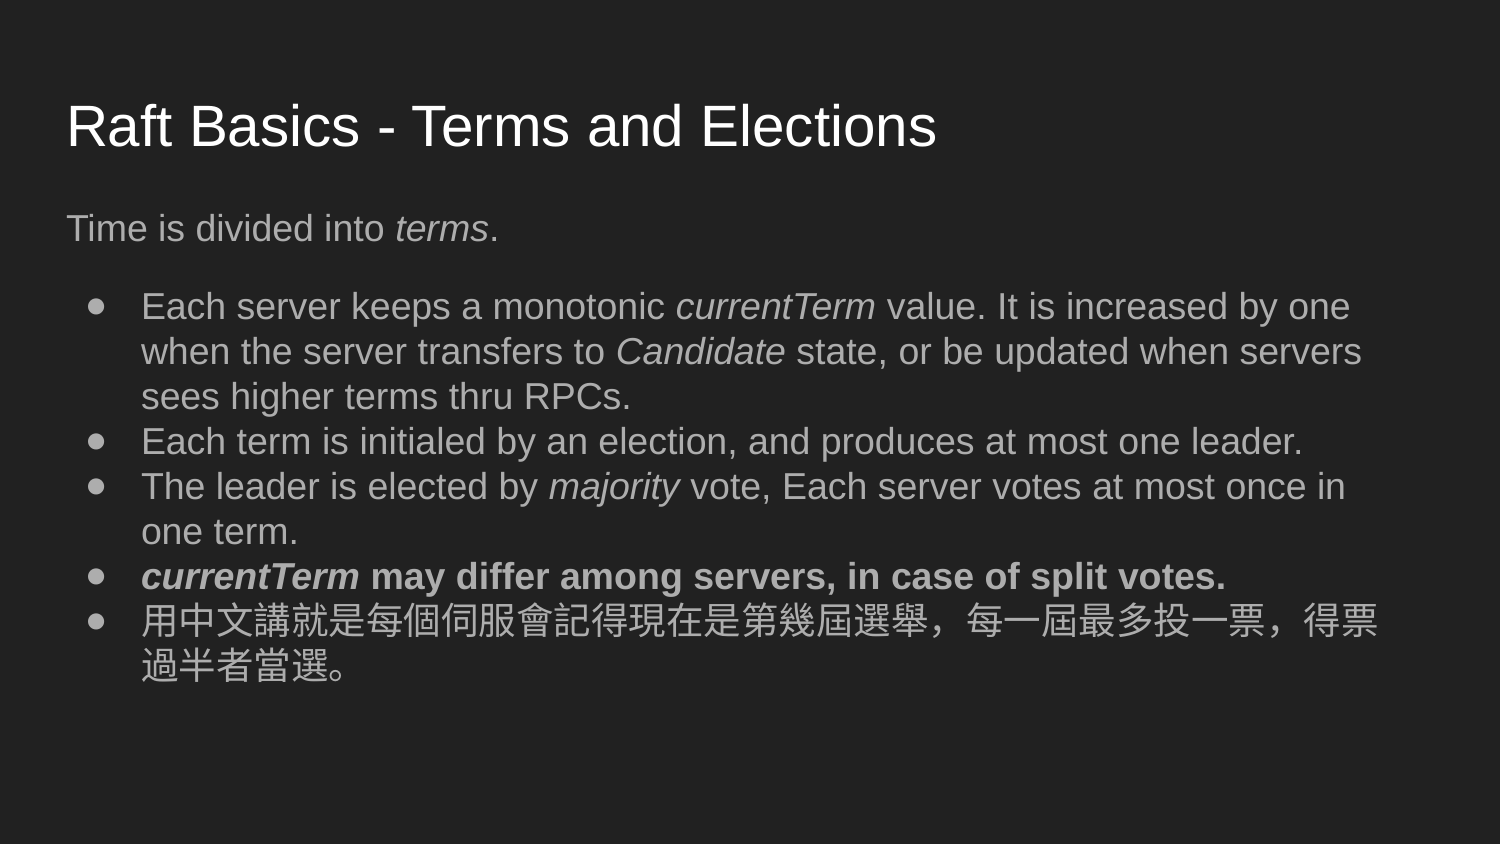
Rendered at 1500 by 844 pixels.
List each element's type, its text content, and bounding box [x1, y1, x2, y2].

list Time is divided into terms. Each server keeps a monotonic currentTerm value. It is increased by one when the server transfers to Candidate state, or be updated when servers sees higher terms thru RPCs. Each term is initialed by an election, and produces at most one leader. The leader is elected by majority vote, Each server votes at most once in one term. currentTerm may differ among servers, in case of split votes. 用中文講就是每個伺服會記得現在是第幾屆選舉，每一屆最多投一票，得票過半者當選。 [51, 189, 1409, 750]
title Raft Basics - Terms and Elections [51, 72, 1449, 167]
